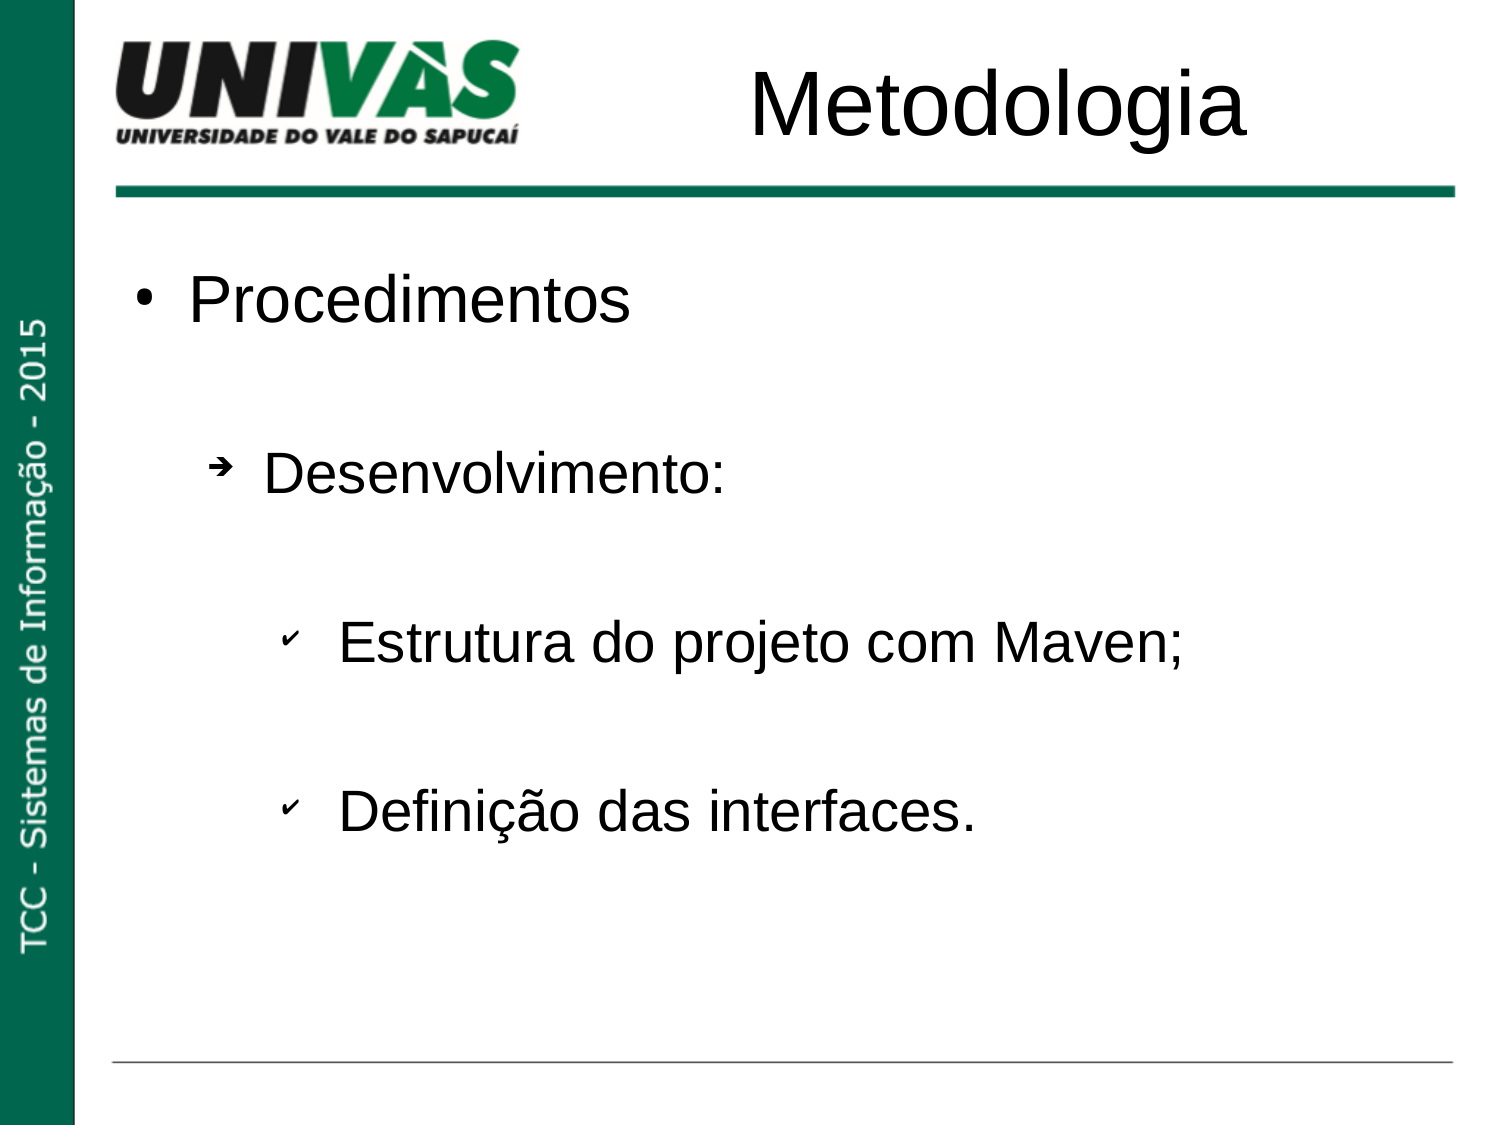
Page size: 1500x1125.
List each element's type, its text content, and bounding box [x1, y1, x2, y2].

title Metodologia [543, 23, 1454, 174]
text_box Procedimentos Desenvolvimento: Estrutura do projeto com Maven; Definição das interfaces. [117, 208, 1453, 1046]
picture [0, 0, 1500, 1125]
